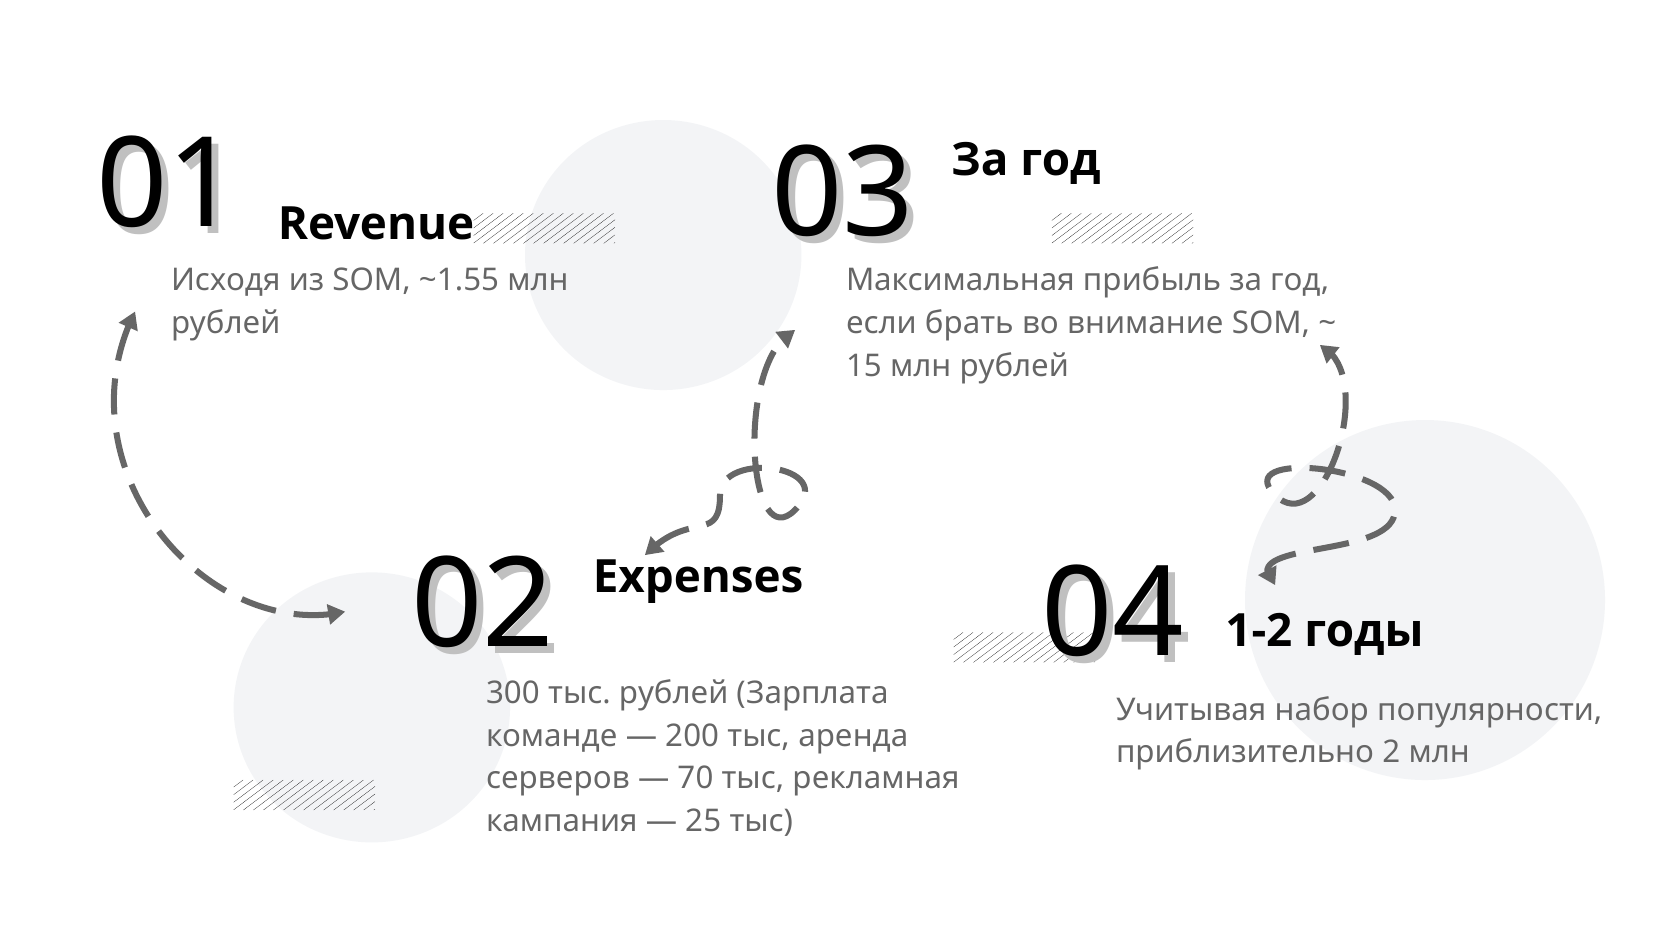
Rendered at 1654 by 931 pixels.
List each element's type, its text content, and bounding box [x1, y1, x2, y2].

text_box Expenses [578, 535, 945, 739]
text_box Учитывая набор популярности, приблизительно 2 млн [1101, 679, 1627, 865]
text_box 04 [1026, 514, 1207, 701]
text_box Исходя из SOM, ~1.55 млн рублей [156, 250, 682, 436]
text_box Максимальная прибыль за год, если брать во внимание SOM, ~ 15 млн рублей [831, 250, 1357, 436]
text_box 1-2 годы [1210, 590, 1627, 856]
text_box 03 [756, 94, 937, 281]
text_box 02 [396, 505, 577, 691]
text_box За год [936, 118, 1355, 384]
text_box Revenue [263, 182, 519, 261]
text_box 01 [81, 85, 262, 271]
text_box 300 тыс. рублей (Зарплата команде — 200 тыс, аренда серверов — 70 тыс, рекламная кампания — 25 тыс) [471, 662, 997, 849]
